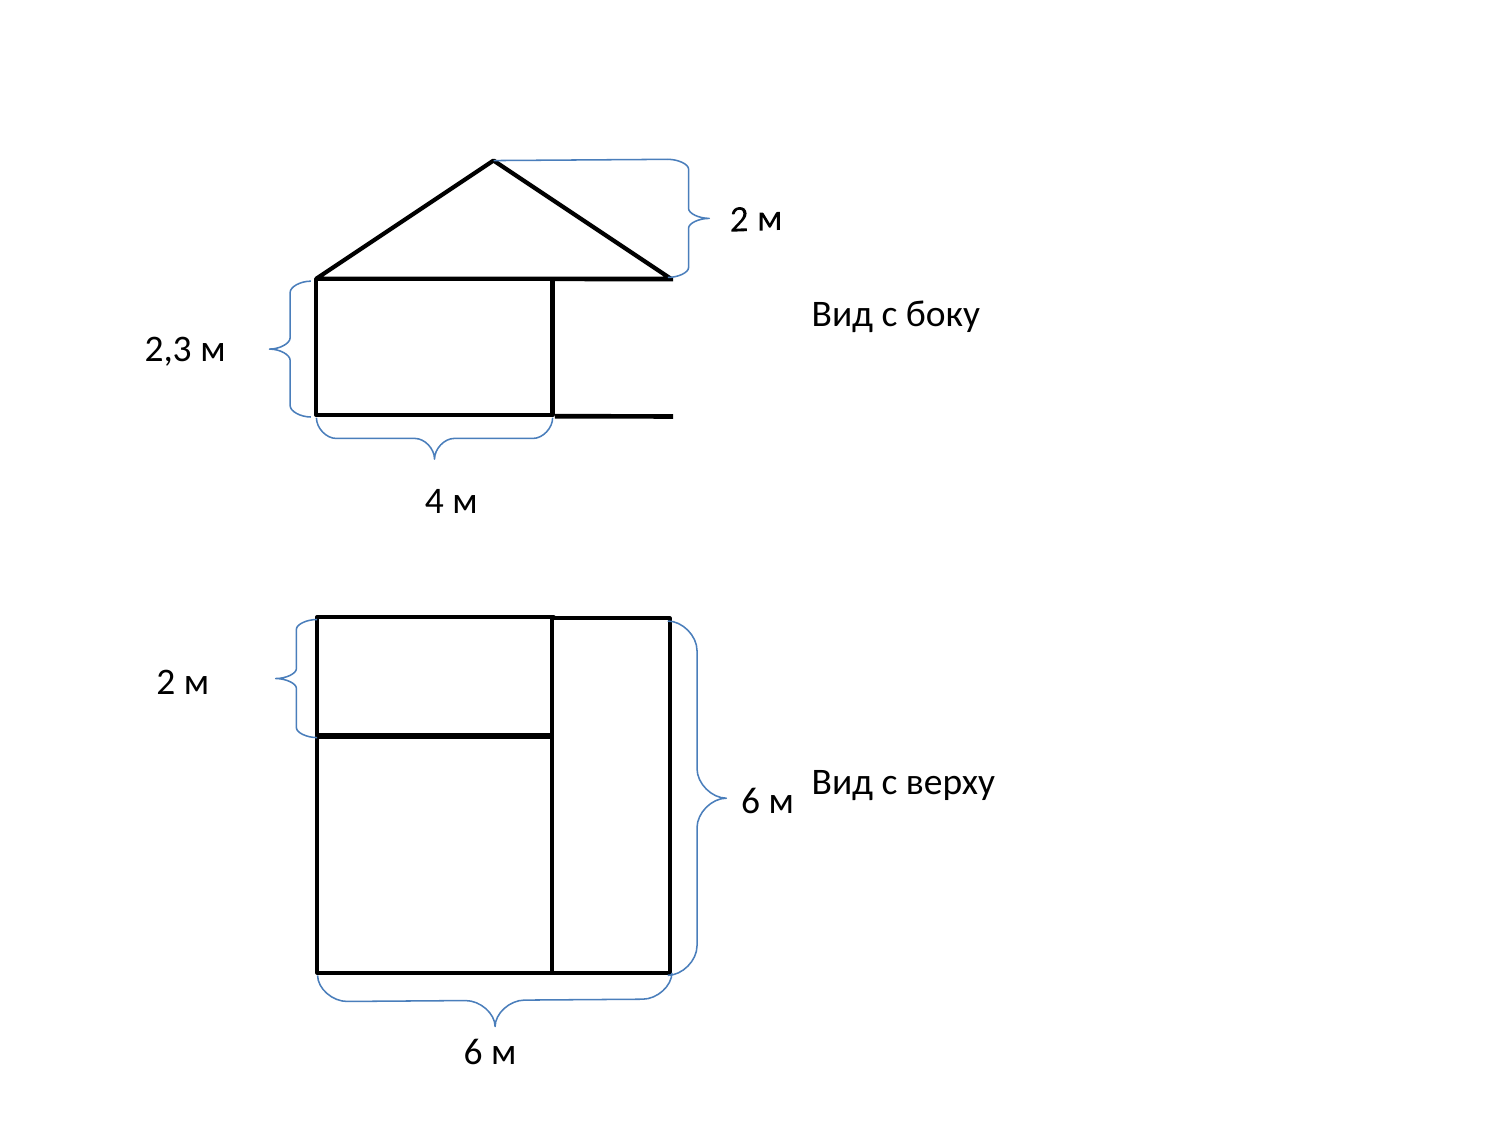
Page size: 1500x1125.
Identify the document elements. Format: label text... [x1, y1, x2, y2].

text_box 6 м [448, 1019, 563, 1080]
text_box Вид с верху [796, 749, 1055, 810]
text_box [317, 617, 670, 973]
text_box 6 м [726, 768, 815, 829]
text_box 4 м [410, 468, 508, 529]
text_box [316, 160, 667, 416]
text_box 2,3 м [129, 316, 272, 377]
text_box 2 м [714, 184, 804, 248]
text_box Вид с боку [796, 281, 1043, 341]
text_box 2 м [141, 649, 268, 710]
